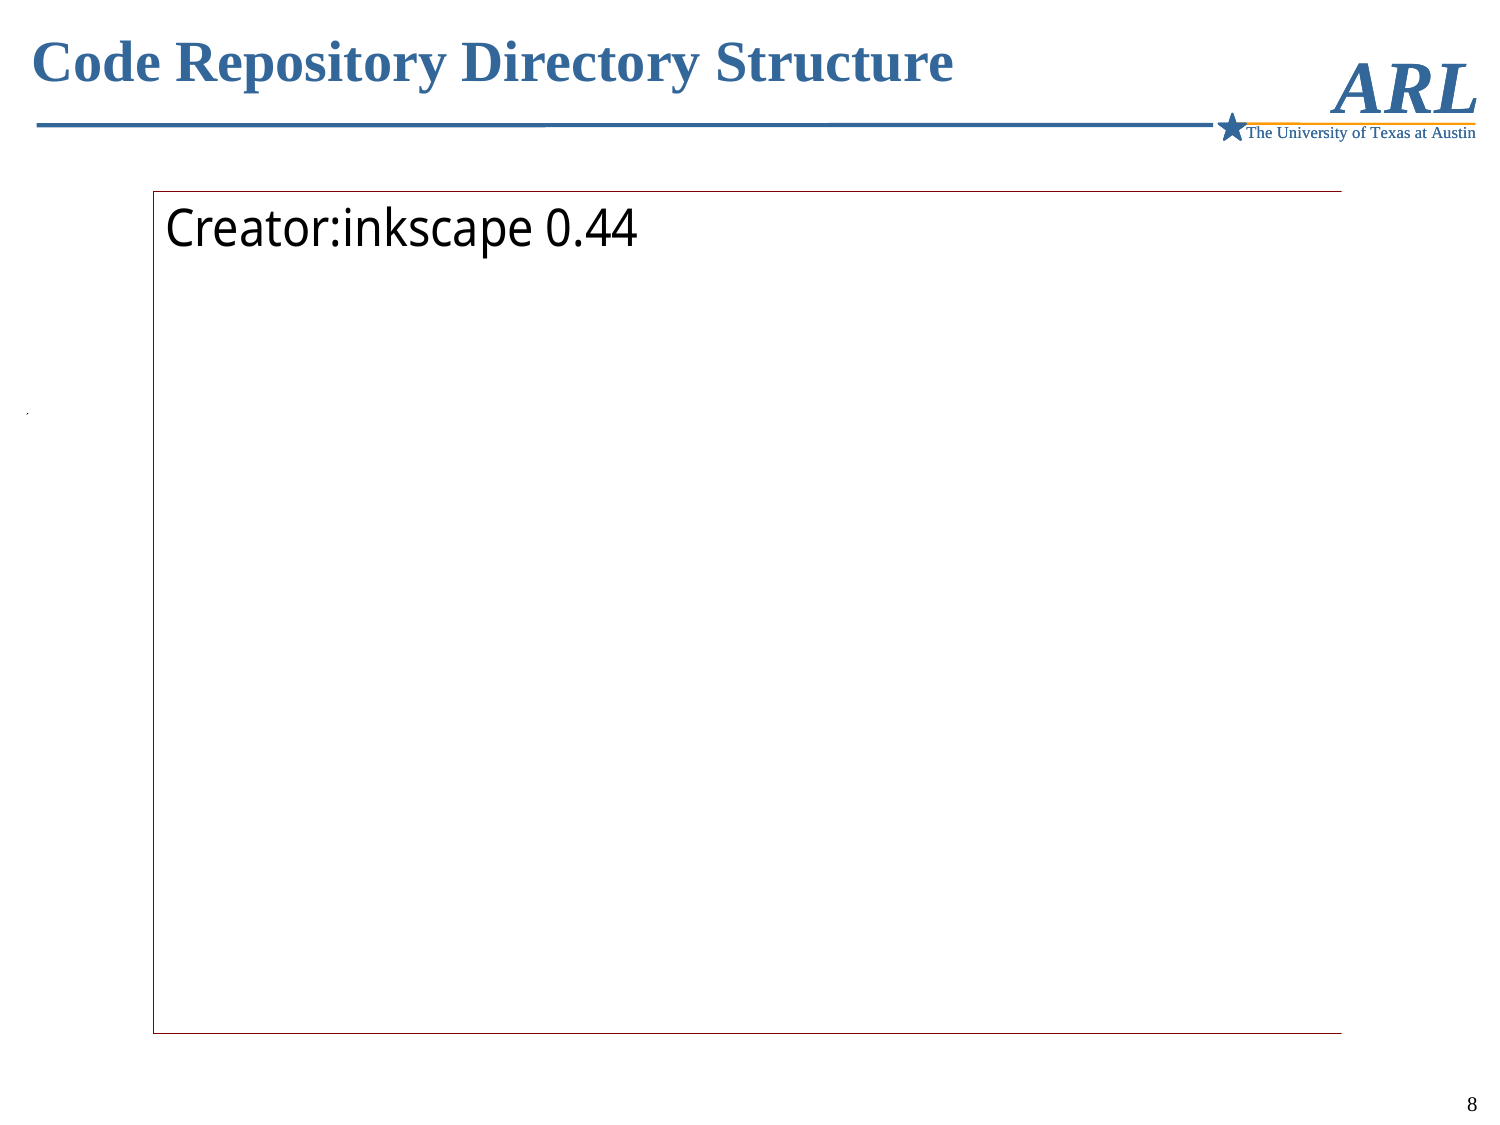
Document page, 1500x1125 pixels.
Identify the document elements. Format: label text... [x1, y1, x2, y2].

picture [150, 187, 1342, 1034]
title Code Repository Directory Structure [31, 15, 1298, 117]
